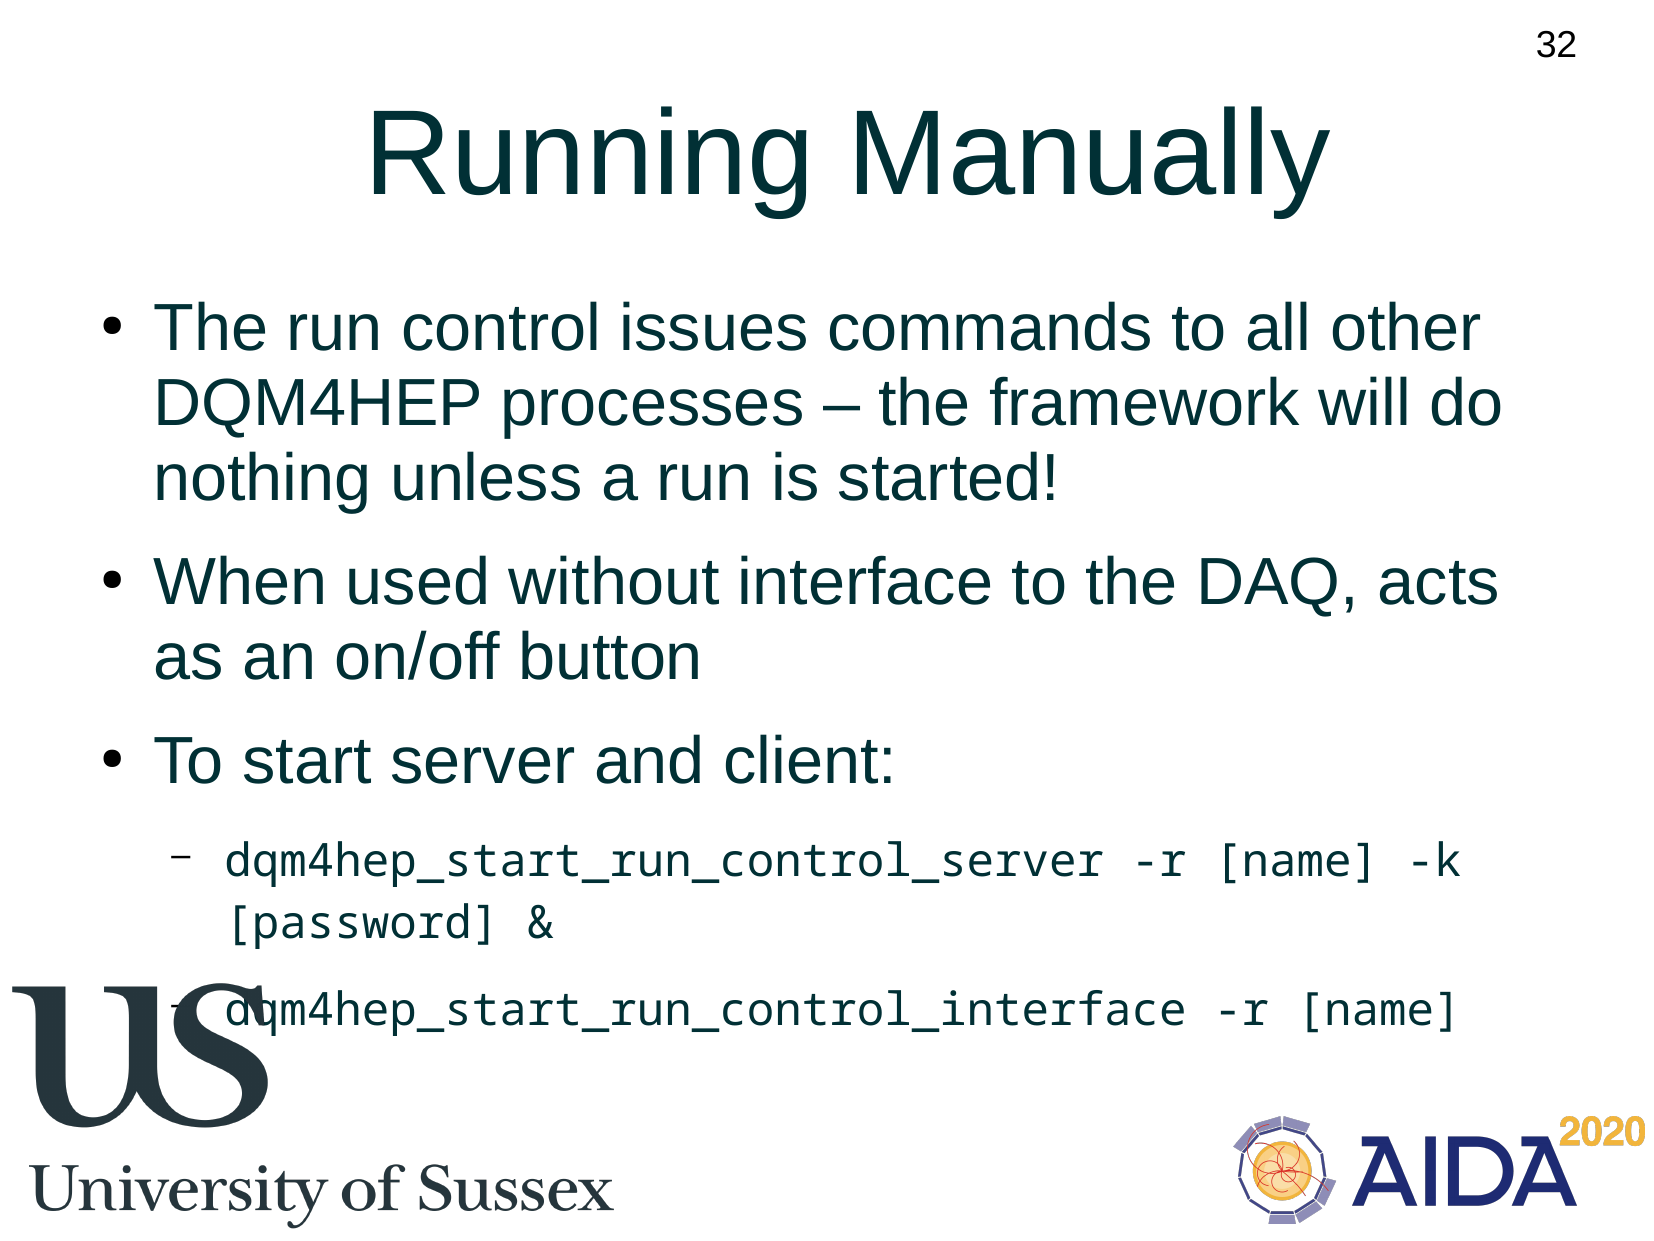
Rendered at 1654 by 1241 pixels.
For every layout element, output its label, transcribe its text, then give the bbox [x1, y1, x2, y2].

picture [1233, 1116, 1645, 1224]
list The run control issues commands to all other DQM4HEP processes – the framework will do nothing unless a run is started! When used without interface to the DAQ, acts as an on/off button To start server and client: dqm4hep_start_run_control_server -r [name] -k [password] & dqm4hep_start_run_control_interface -r [name] [82, 290, 1571, 957]
title Running Manually [82, 49, 1571, 257]
text_box <number> [1521, 16, 1654, 84]
picture [11, 982, 615, 1229]
